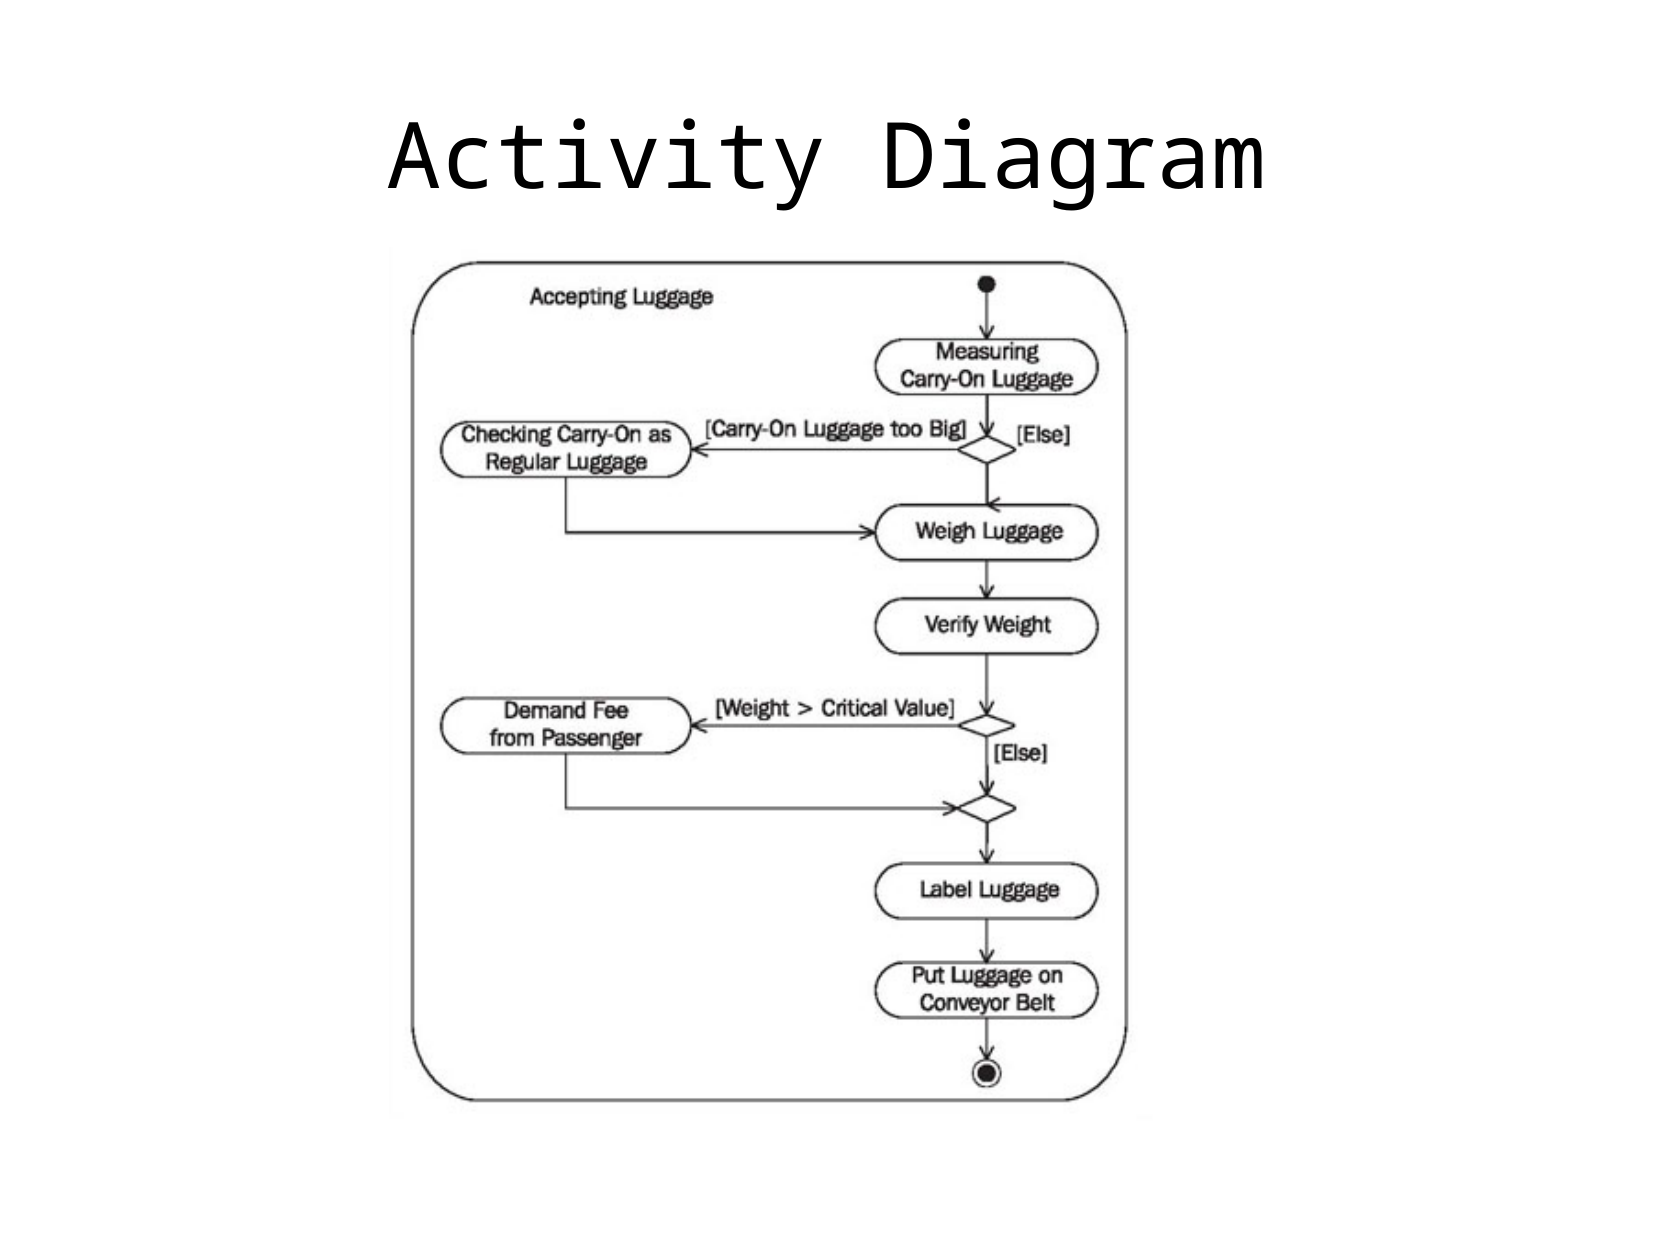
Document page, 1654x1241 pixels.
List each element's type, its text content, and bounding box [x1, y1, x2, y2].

picture [389, 247, 1158, 1130]
title Activity Diagram [82, 49, 1571, 257]
